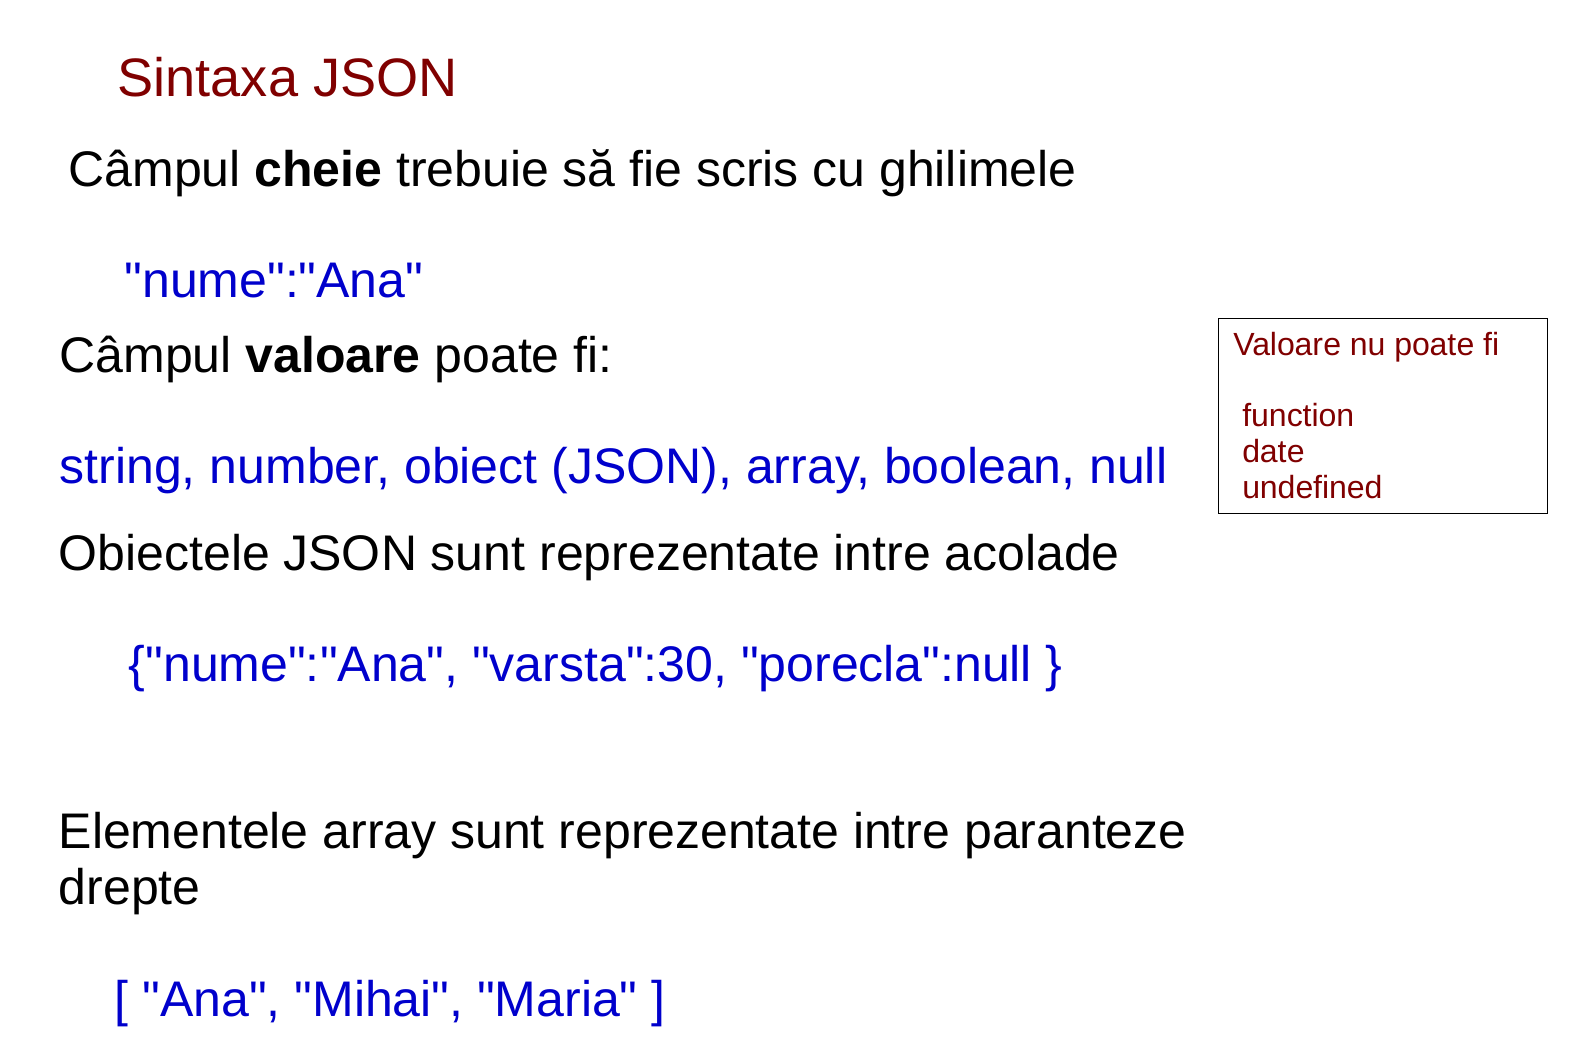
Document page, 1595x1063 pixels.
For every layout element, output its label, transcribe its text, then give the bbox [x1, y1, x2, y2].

text_box Valoare nu poate fi function date undefined [1218, 318, 1548, 514]
text_box Sintaxa JSON [102, 40, 474, 77]
text_box Câmpul valoare poate fi: string, number, obiect (JSON), array, boolean, null [17, 319, 1183, 502]
text_box Obiectele JSON sunt reprezentate intre acolade {"nume":"Ana", "varsta":30, "porecla":null } Elementele array sunt reprezentate intre paranteze drepte [ "Ana", "Mihai", "Maria" ] [44, 517, 1312, 1035]
text_box Câmpul cheie trebuie să fie scris cu ghilimele "nume":"Ana" [39, 77, 1379, 378]
